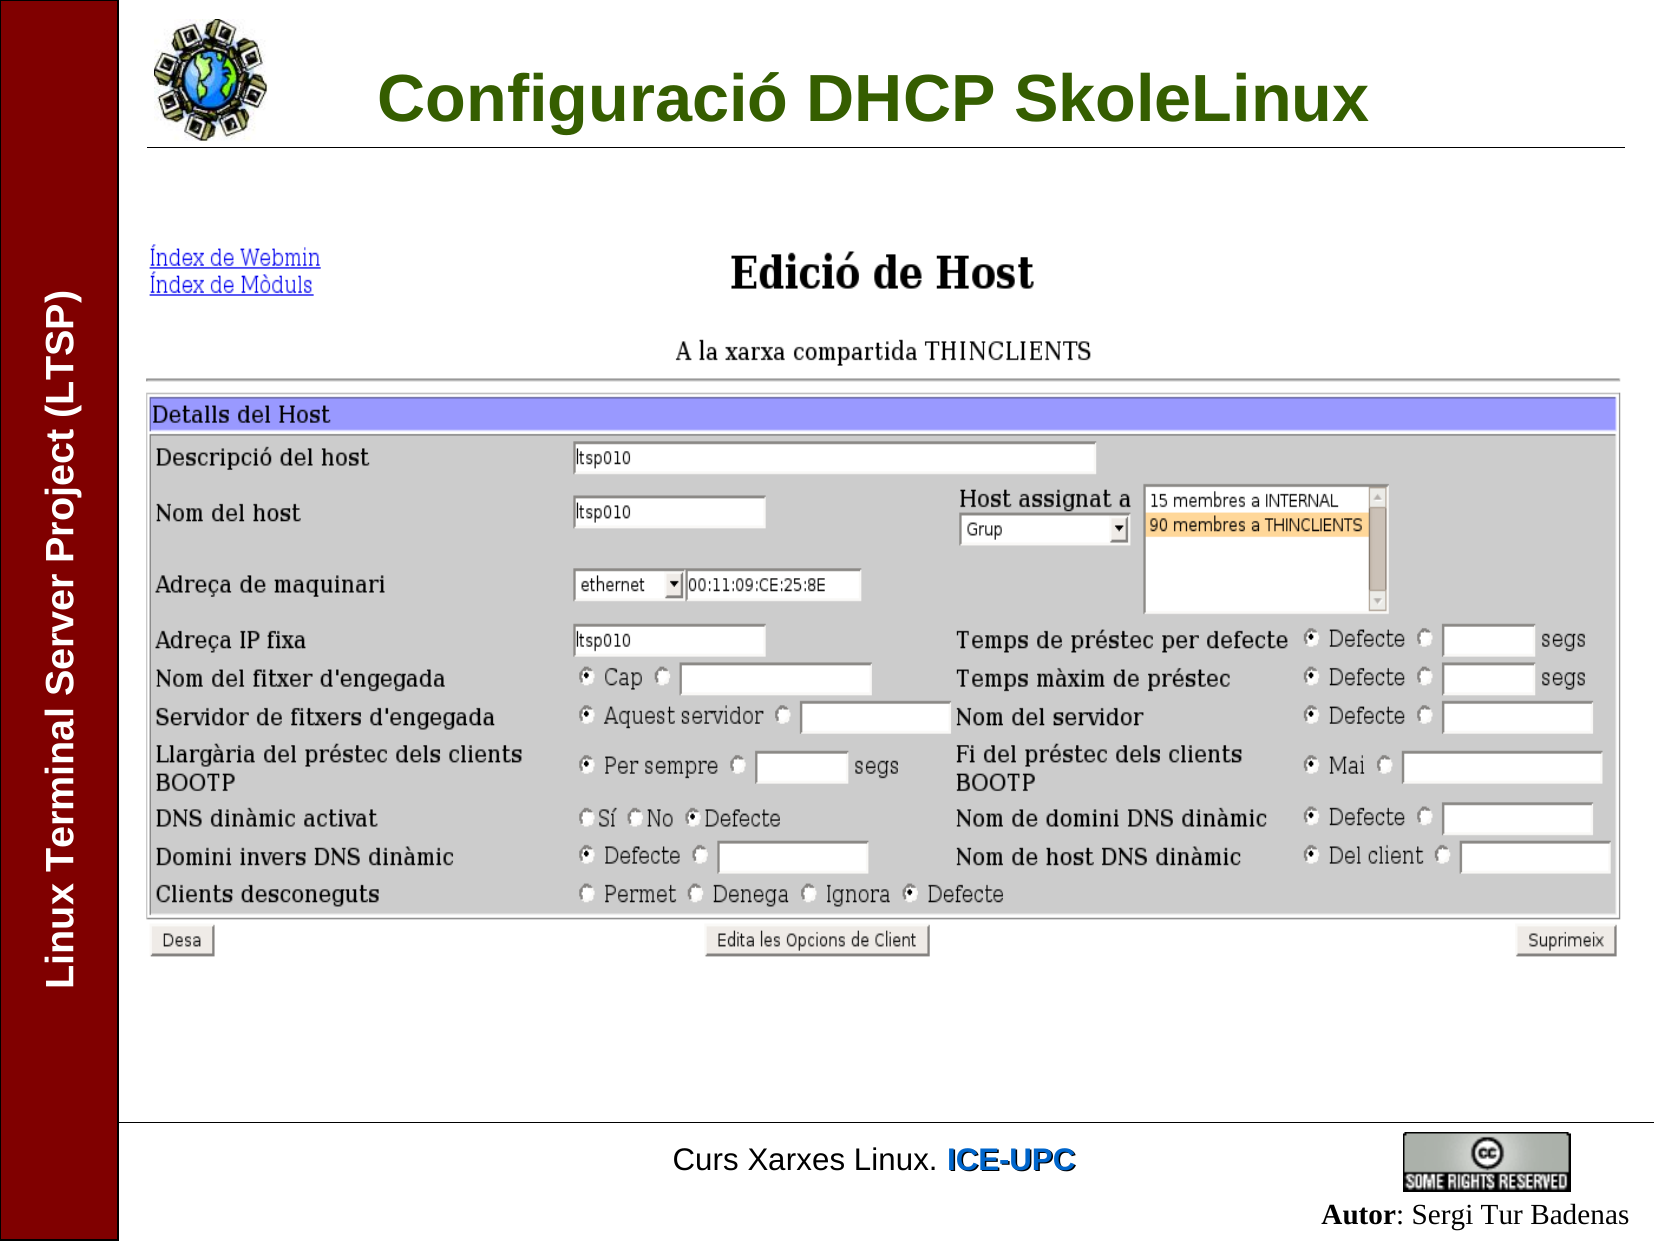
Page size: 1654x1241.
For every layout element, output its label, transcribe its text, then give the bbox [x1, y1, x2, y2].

picture [145, 236, 1625, 968]
title Configuració DHCP SkoleLinux [129, 49, 1619, 148]
picture [154, 19, 268, 49]
picture [1403, 1132, 1571, 1192]
